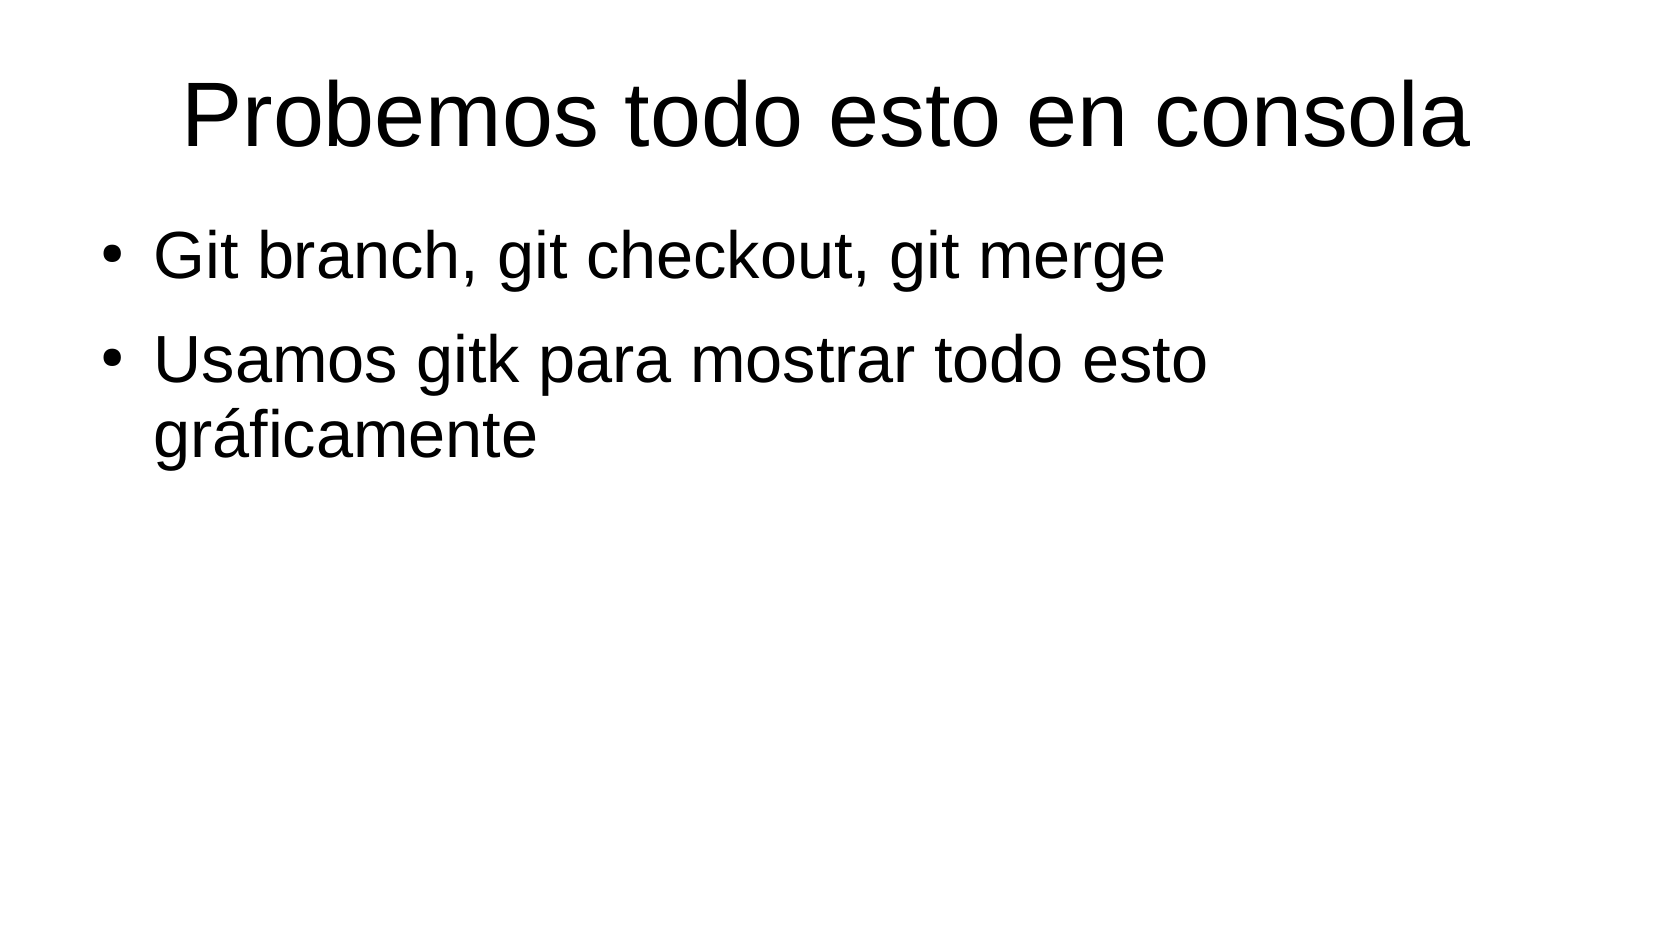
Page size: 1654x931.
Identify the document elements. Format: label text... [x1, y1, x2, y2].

list Git branch, git checkout, git merge Usamos gitk para mostrar todo esto gráficamente [82, 217, 1571, 758]
title Probemos todo esto en consola [82, 37, 1571, 193]
